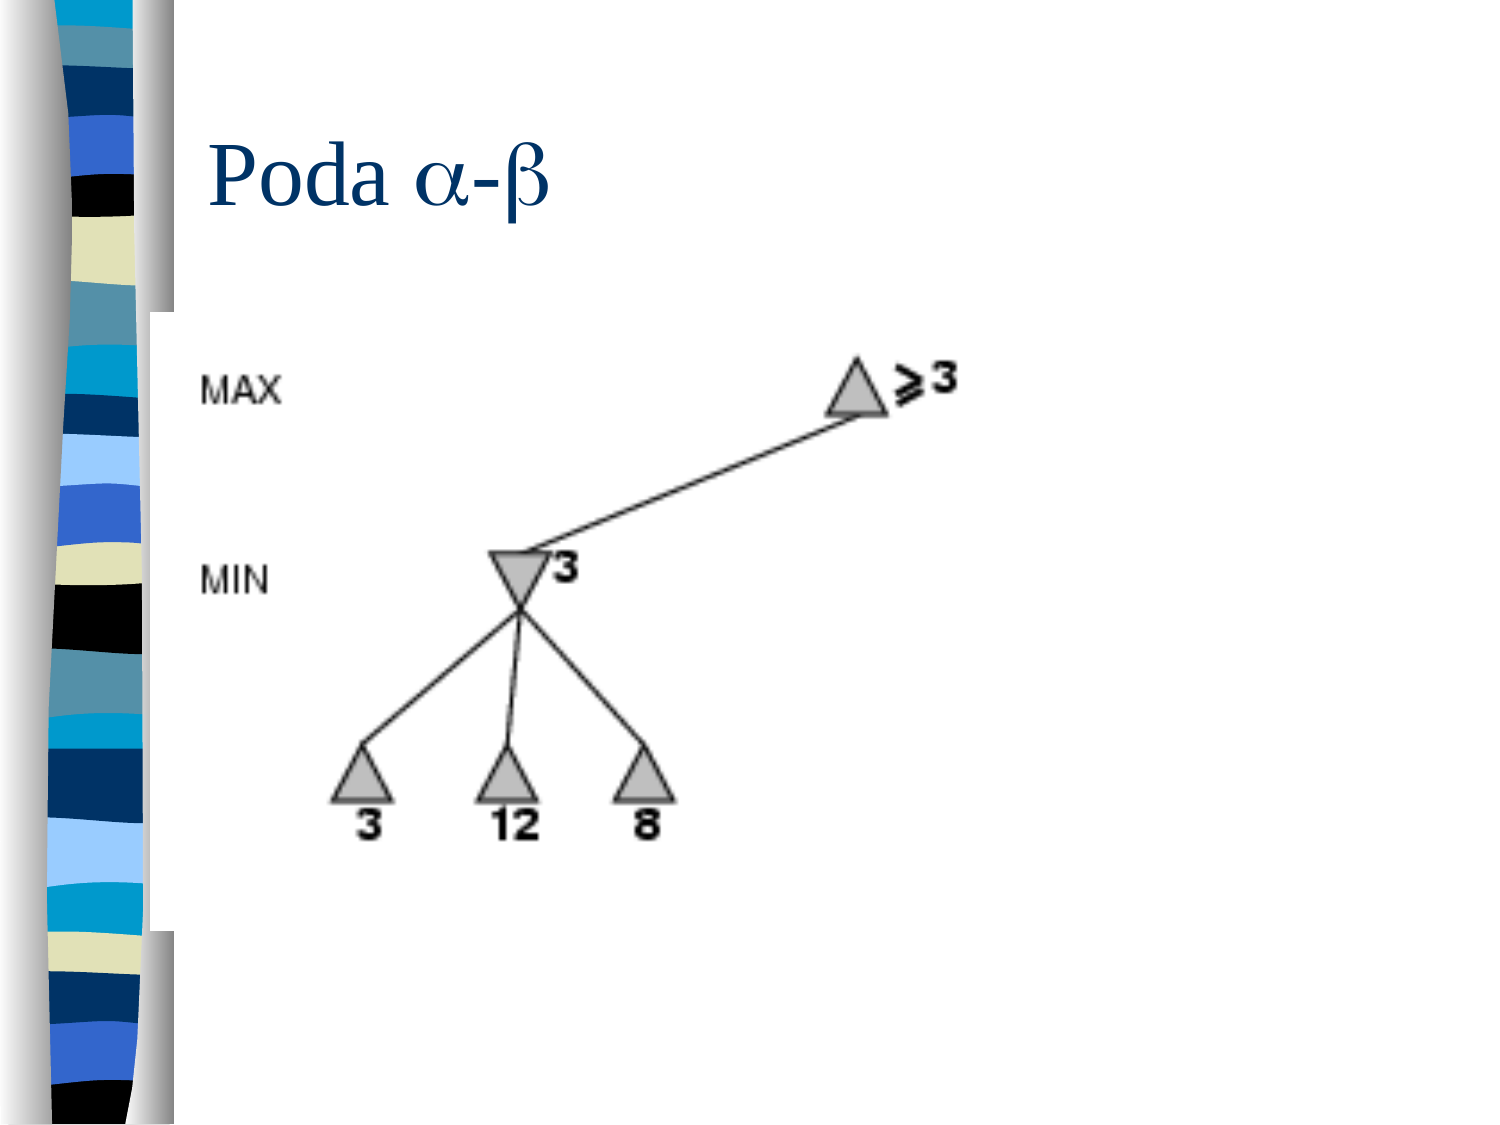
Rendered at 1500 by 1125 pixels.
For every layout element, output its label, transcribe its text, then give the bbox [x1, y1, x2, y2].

title Poda - [192, 74, 1468, 263]
picture [150, 312, 1500, 931]
